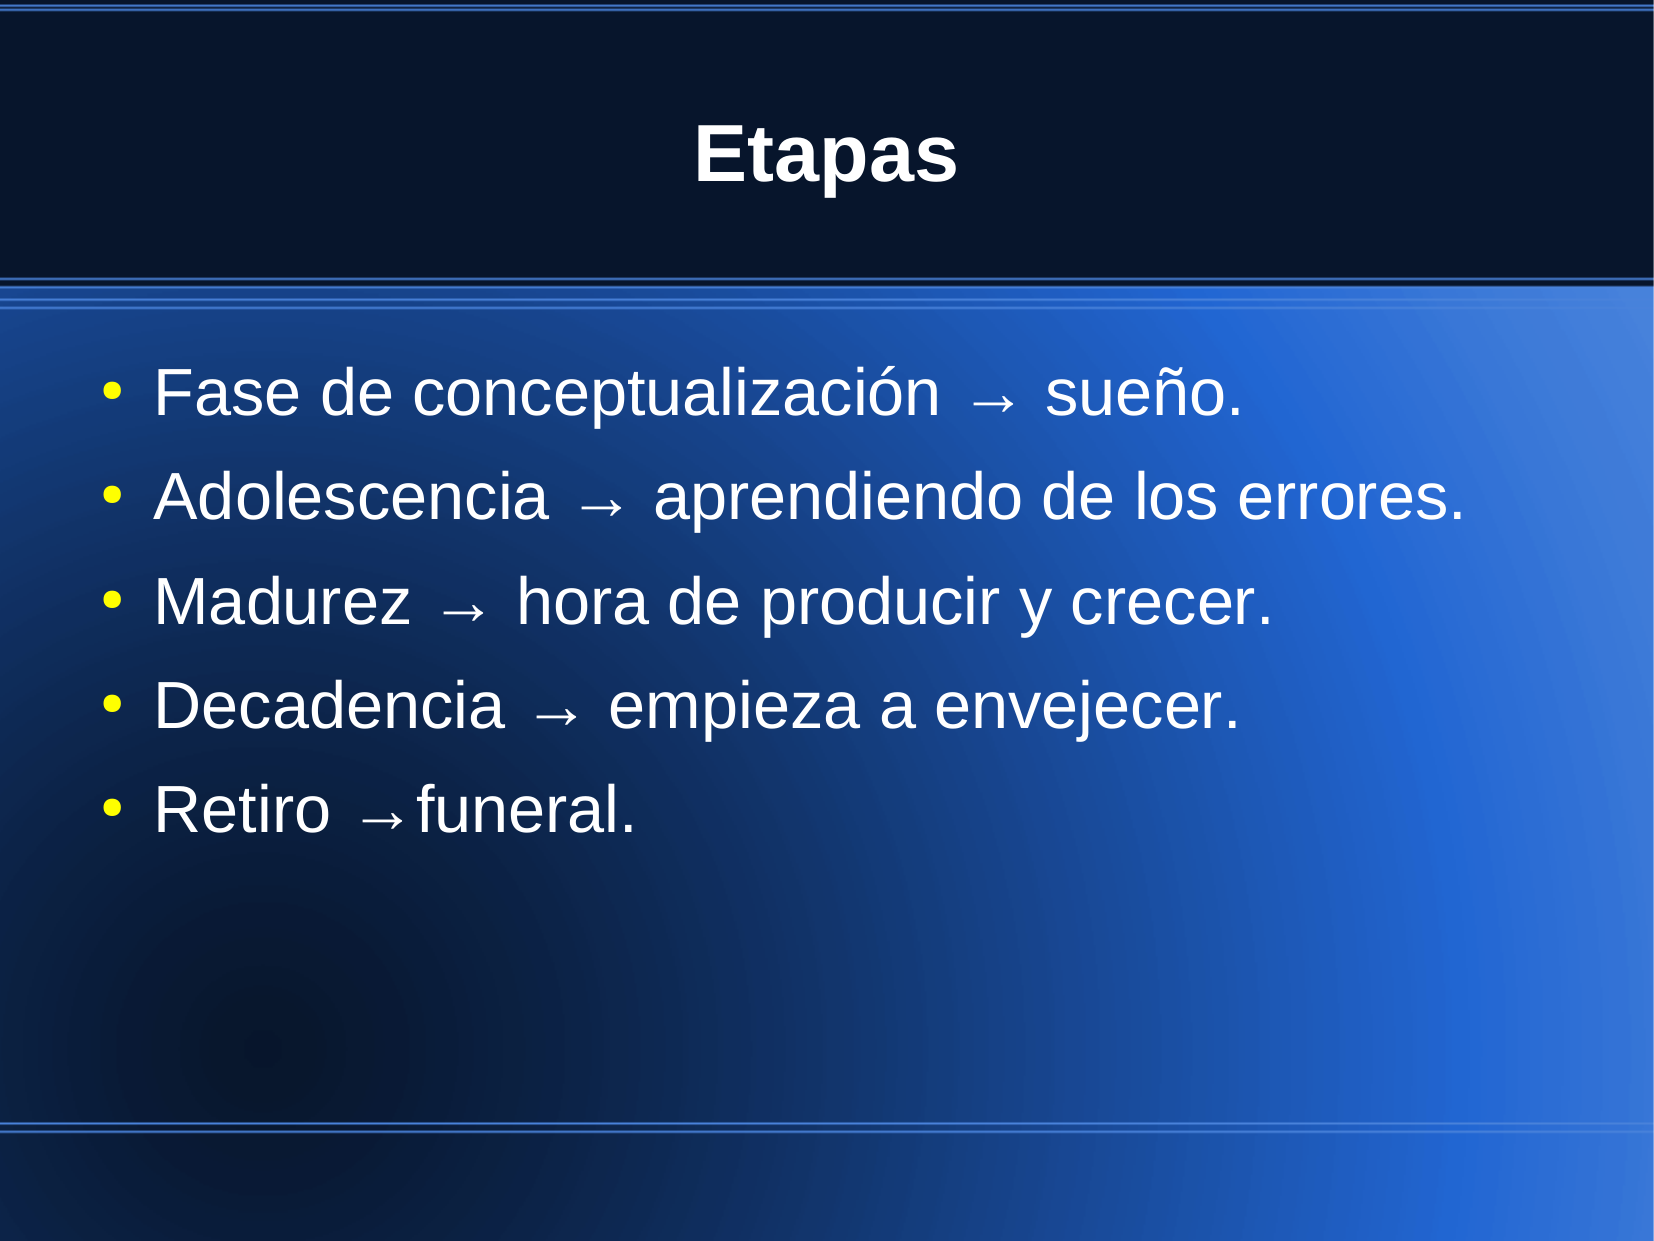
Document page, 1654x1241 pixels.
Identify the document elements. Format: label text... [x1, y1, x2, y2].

picture [0, 0, 1654, 1241]
list Fase de conceptualización → sueño. Adolescencia → aprendiendo de los errores. Madurez → hora de producir y crecer. Decadencia → empieza a envejecer. Retiro →funeral. [82, 355, 1571, 1075]
title Etapas [82, 49, 1571, 257]
